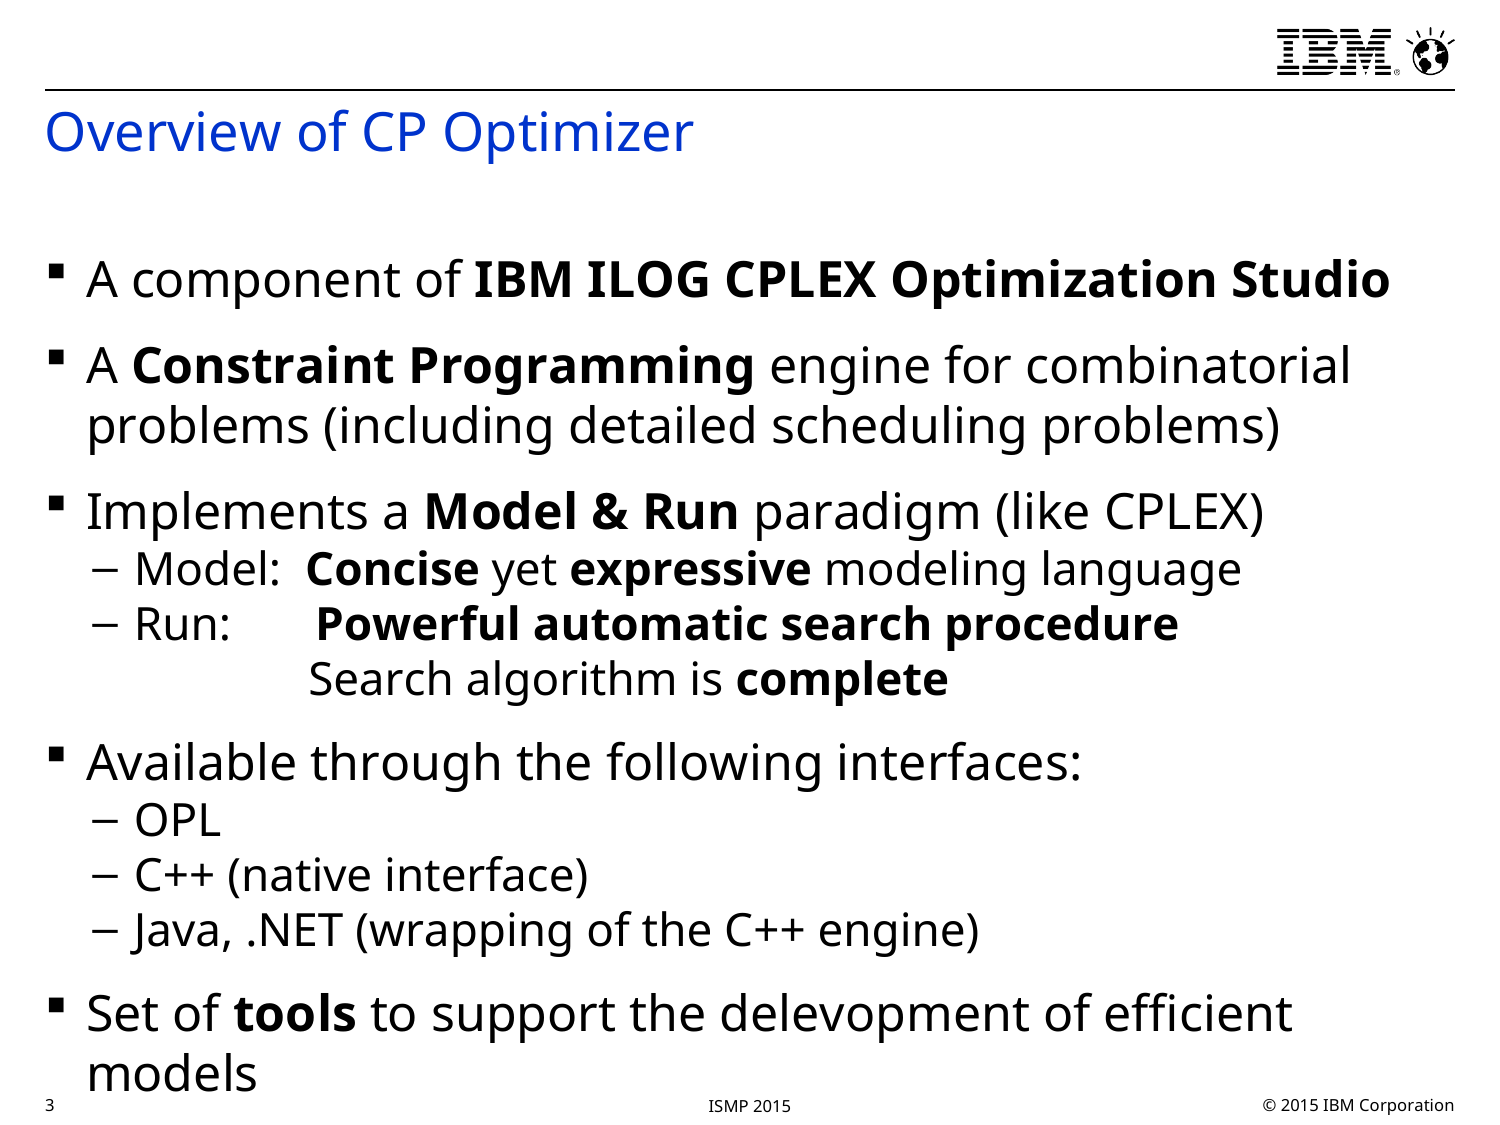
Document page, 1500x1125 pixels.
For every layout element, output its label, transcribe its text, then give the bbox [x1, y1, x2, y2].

title Overview of CP Optimizer [29, 97, 1455, 203]
list A component of IBM ILOG CPLEX Optimization Studio A Constraint Programming engine for combinatorial problems (including detailed scheduling problems) Implements a Model & Run paradigm (like CPLEX) Model: Concise yet expressive modeling language Run: Powerful automatic search procedure Search algorithm is complete Available through the following interfaces: OPL C++ (native interface) Java, .NET (wrapping of the C++ engine) Set of tools to support the delevopment of efficient models [29, 239, 1455, 1066]
picture [1260, 10, 1468, 90]
